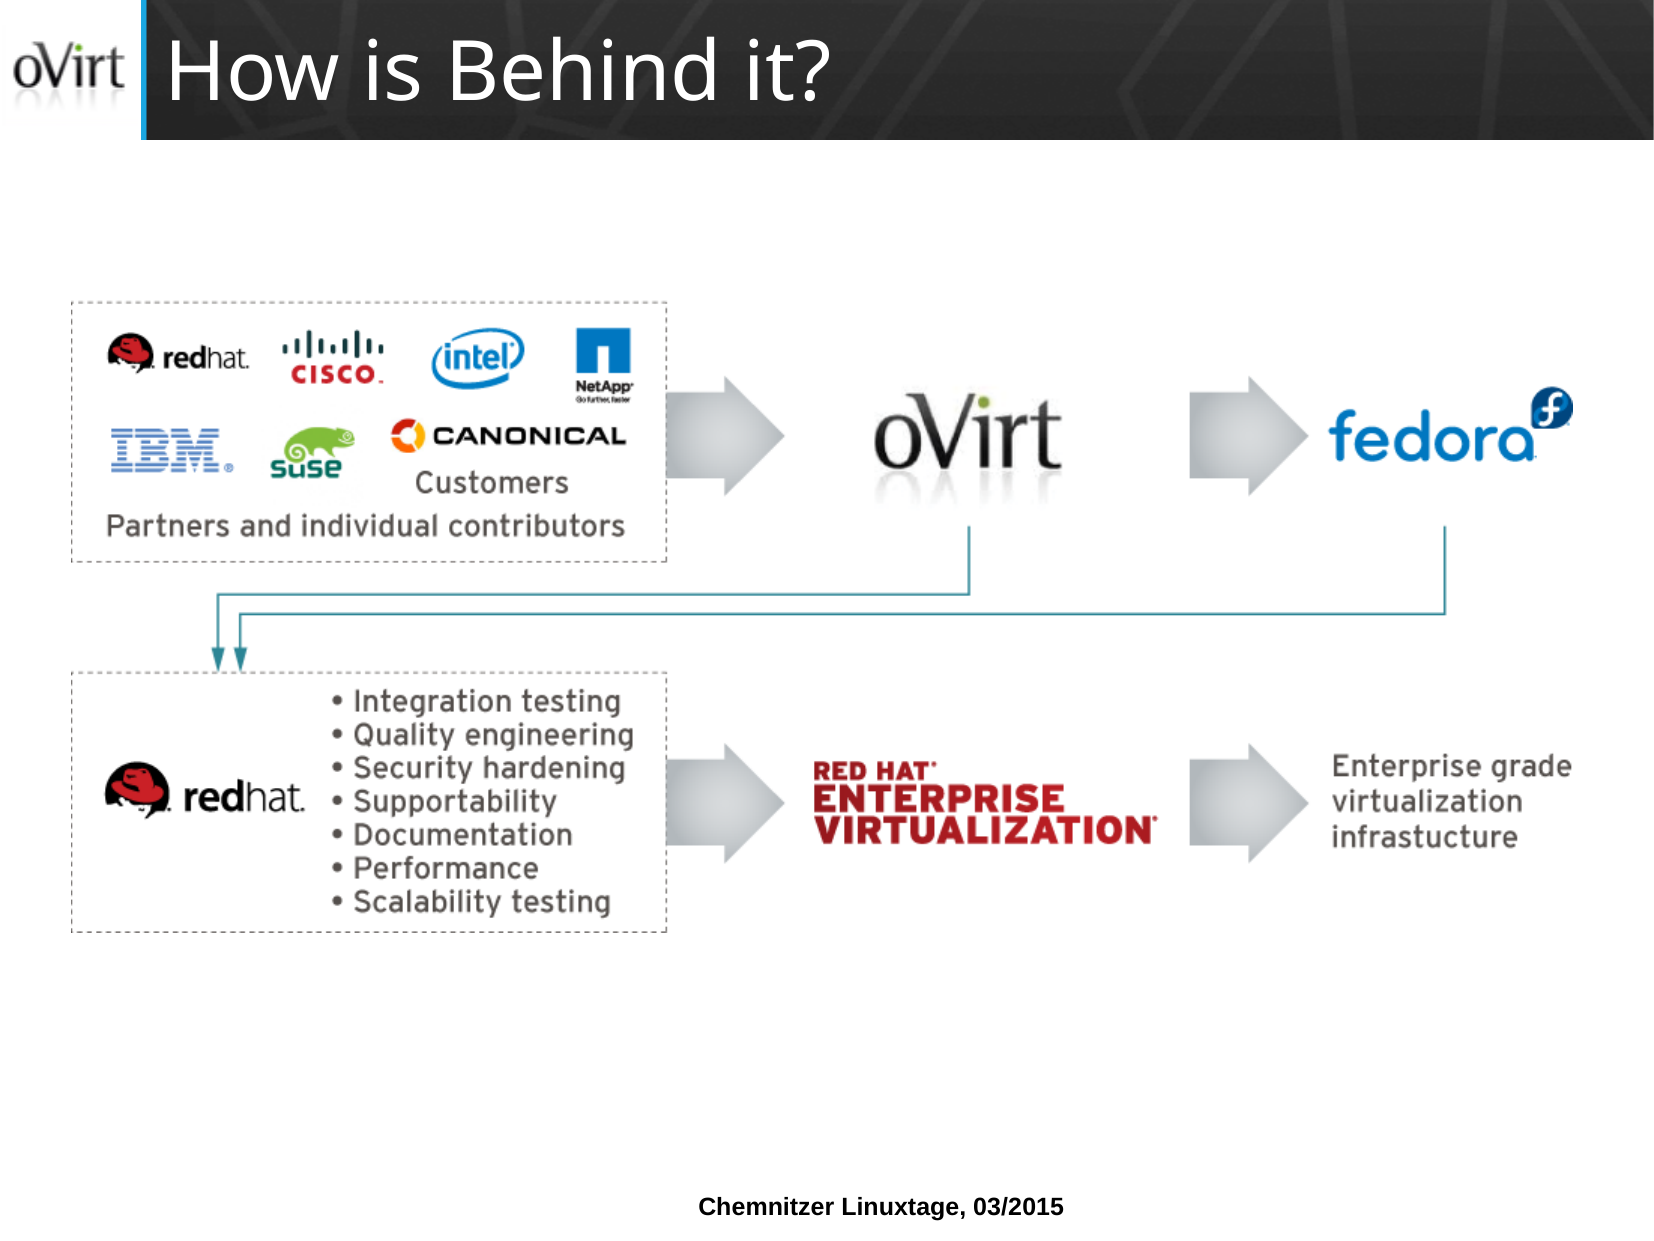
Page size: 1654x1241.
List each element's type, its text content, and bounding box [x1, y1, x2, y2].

title How is Behind it? [164, 18, 1653, 119]
picture [71, 298, 1573, 933]
picture [0, 0, 1654, 140]
